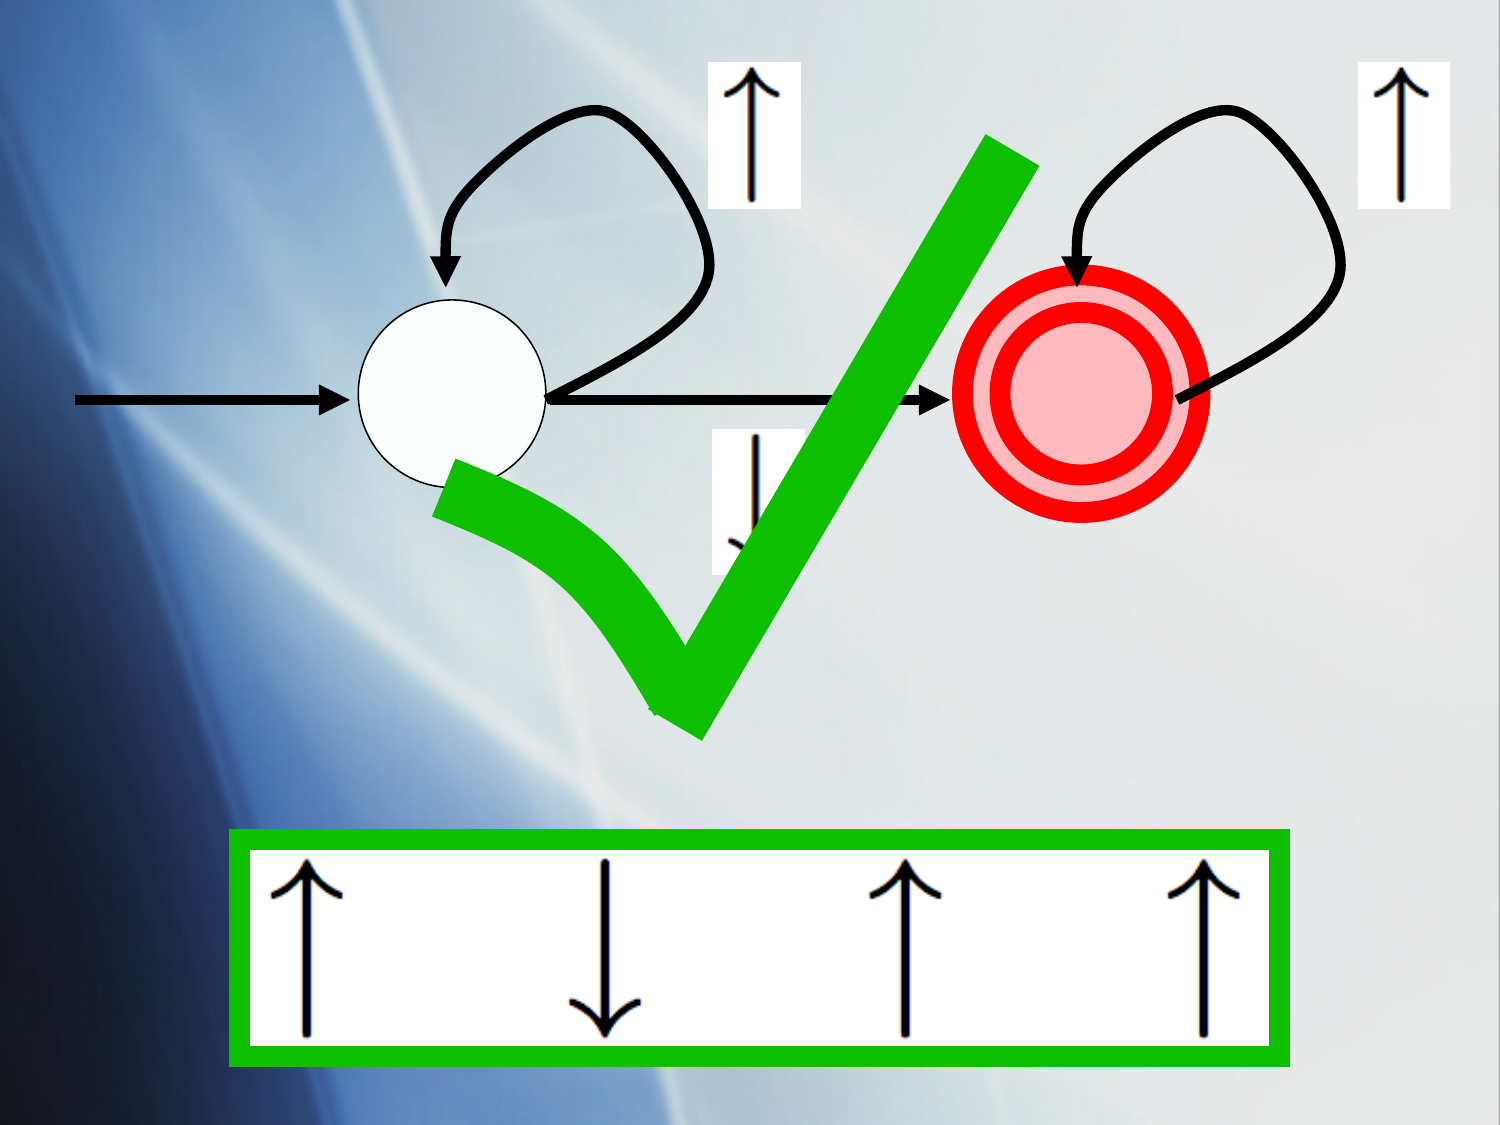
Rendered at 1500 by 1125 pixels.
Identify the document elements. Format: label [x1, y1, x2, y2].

picture [0, 0, 1500, 1125]
text_box [962, 275, 1201, 513]
text_box [358, 299, 546, 488]
